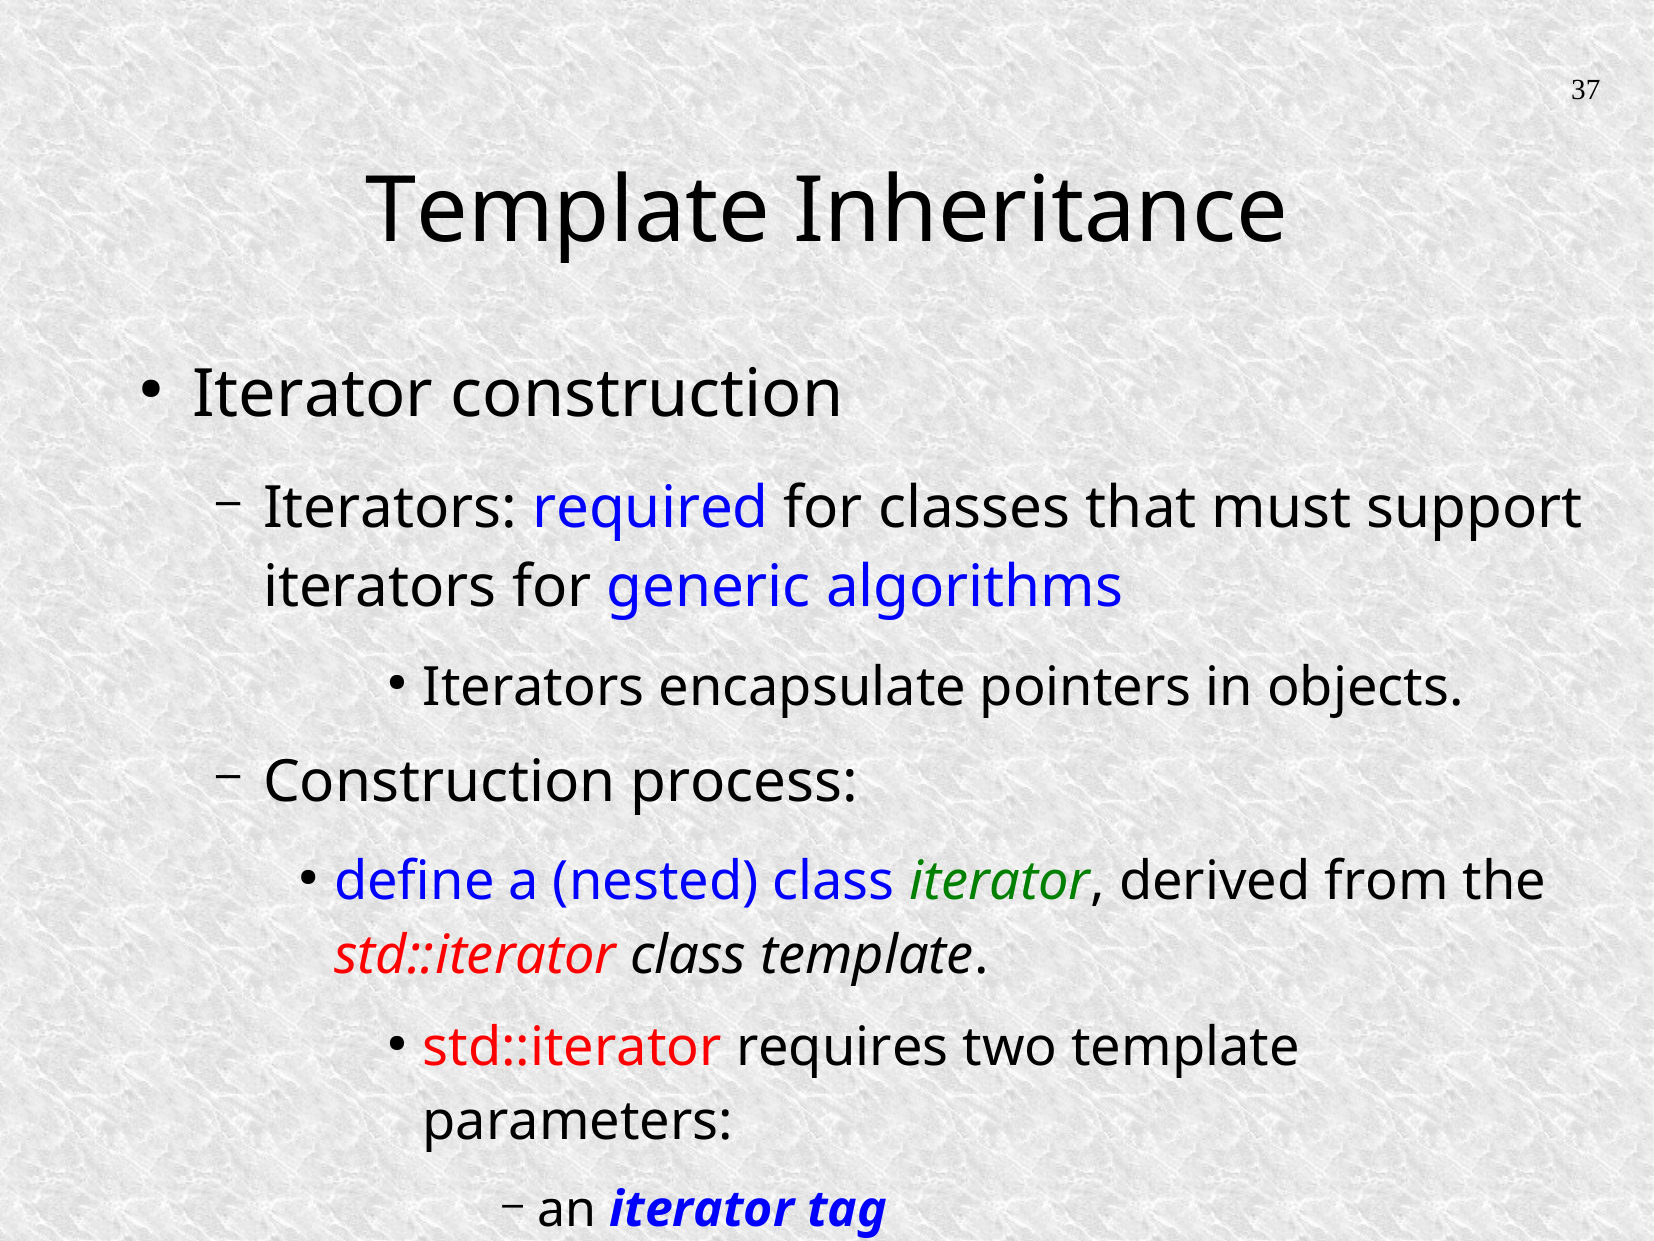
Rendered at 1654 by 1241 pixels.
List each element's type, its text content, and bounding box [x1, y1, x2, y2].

title Template Inheritance [121, 102, 1534, 311]
list Iterator construction Iterators: required for classes that must support iterators for generic algorithms Iterators encapsulate pointers in objects. Construction process: define a (nested) class iterator, derived from the std::iterator class template. std::iterator requires two template parameters: an iterator tag the data type to which the iterator points. [121, 344, 1597, 1241]
picture [0, 0, 1654, 1241]
